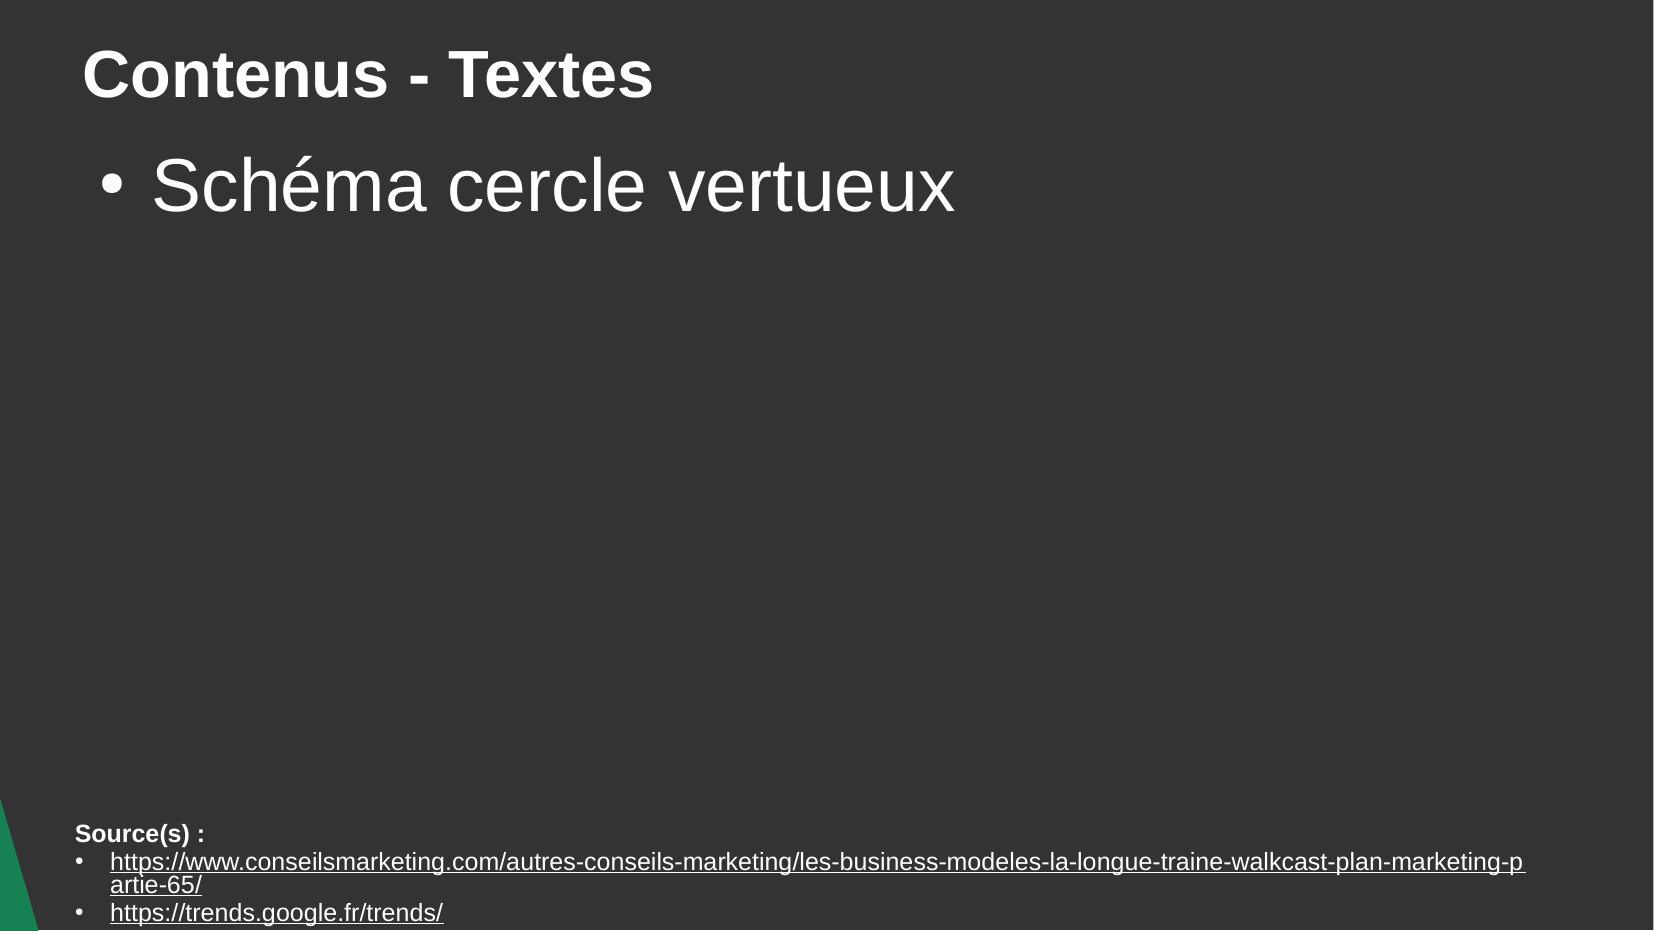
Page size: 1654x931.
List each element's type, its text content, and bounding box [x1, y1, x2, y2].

text_box [0, 797, 39, 931]
title Contenus - Textes [82, 36, 1654, 130]
text_box Source(s) : https://www.conseilsmarketing.com/autres-conseils-marketing/les-business-modeles-la-longue-traine-walkcast-plan-marketing-partie-65/ https://trends.google.fr/trends/ [60, 799, 1546, 912]
list Schéma cercle vertueux [80, 143, 1630, 764]
